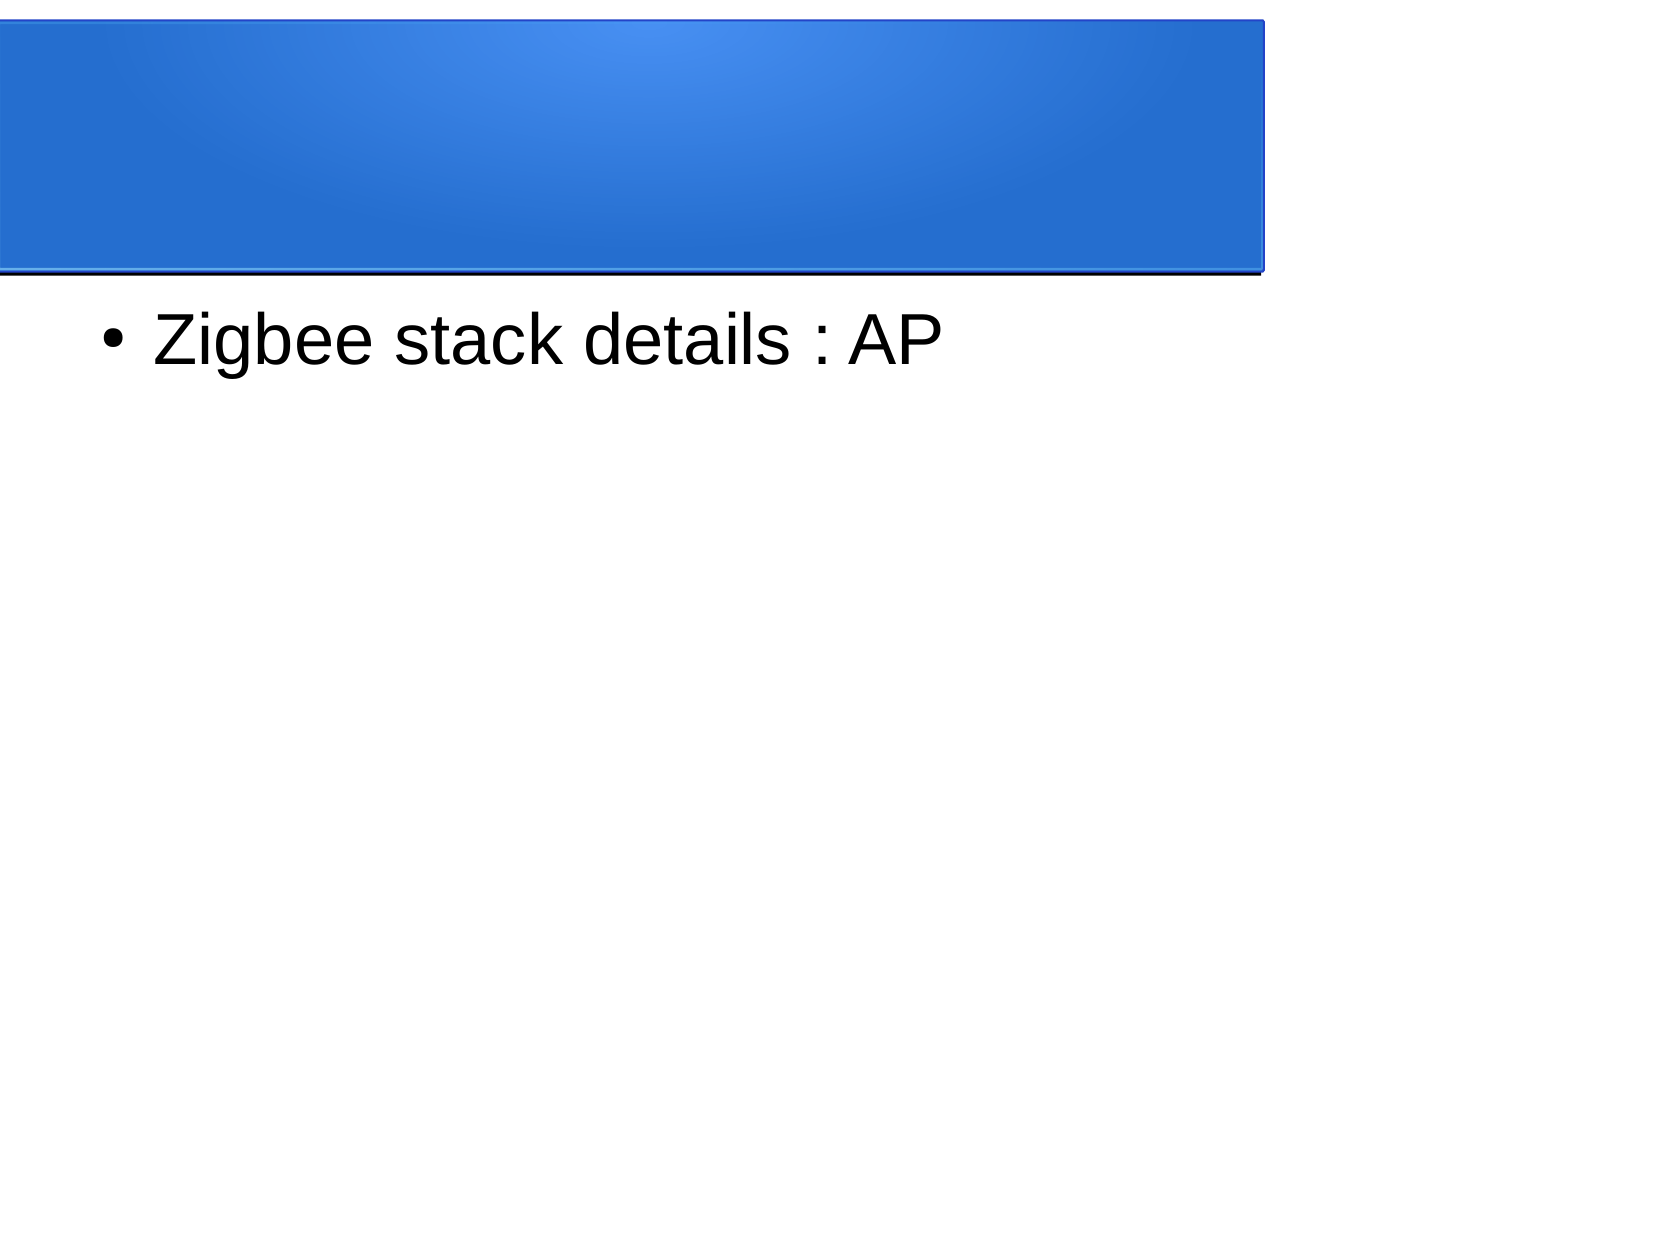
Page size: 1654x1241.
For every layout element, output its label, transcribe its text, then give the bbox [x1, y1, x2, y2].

list Zigbee stack details : AP [82, 299, 1571, 1019]
